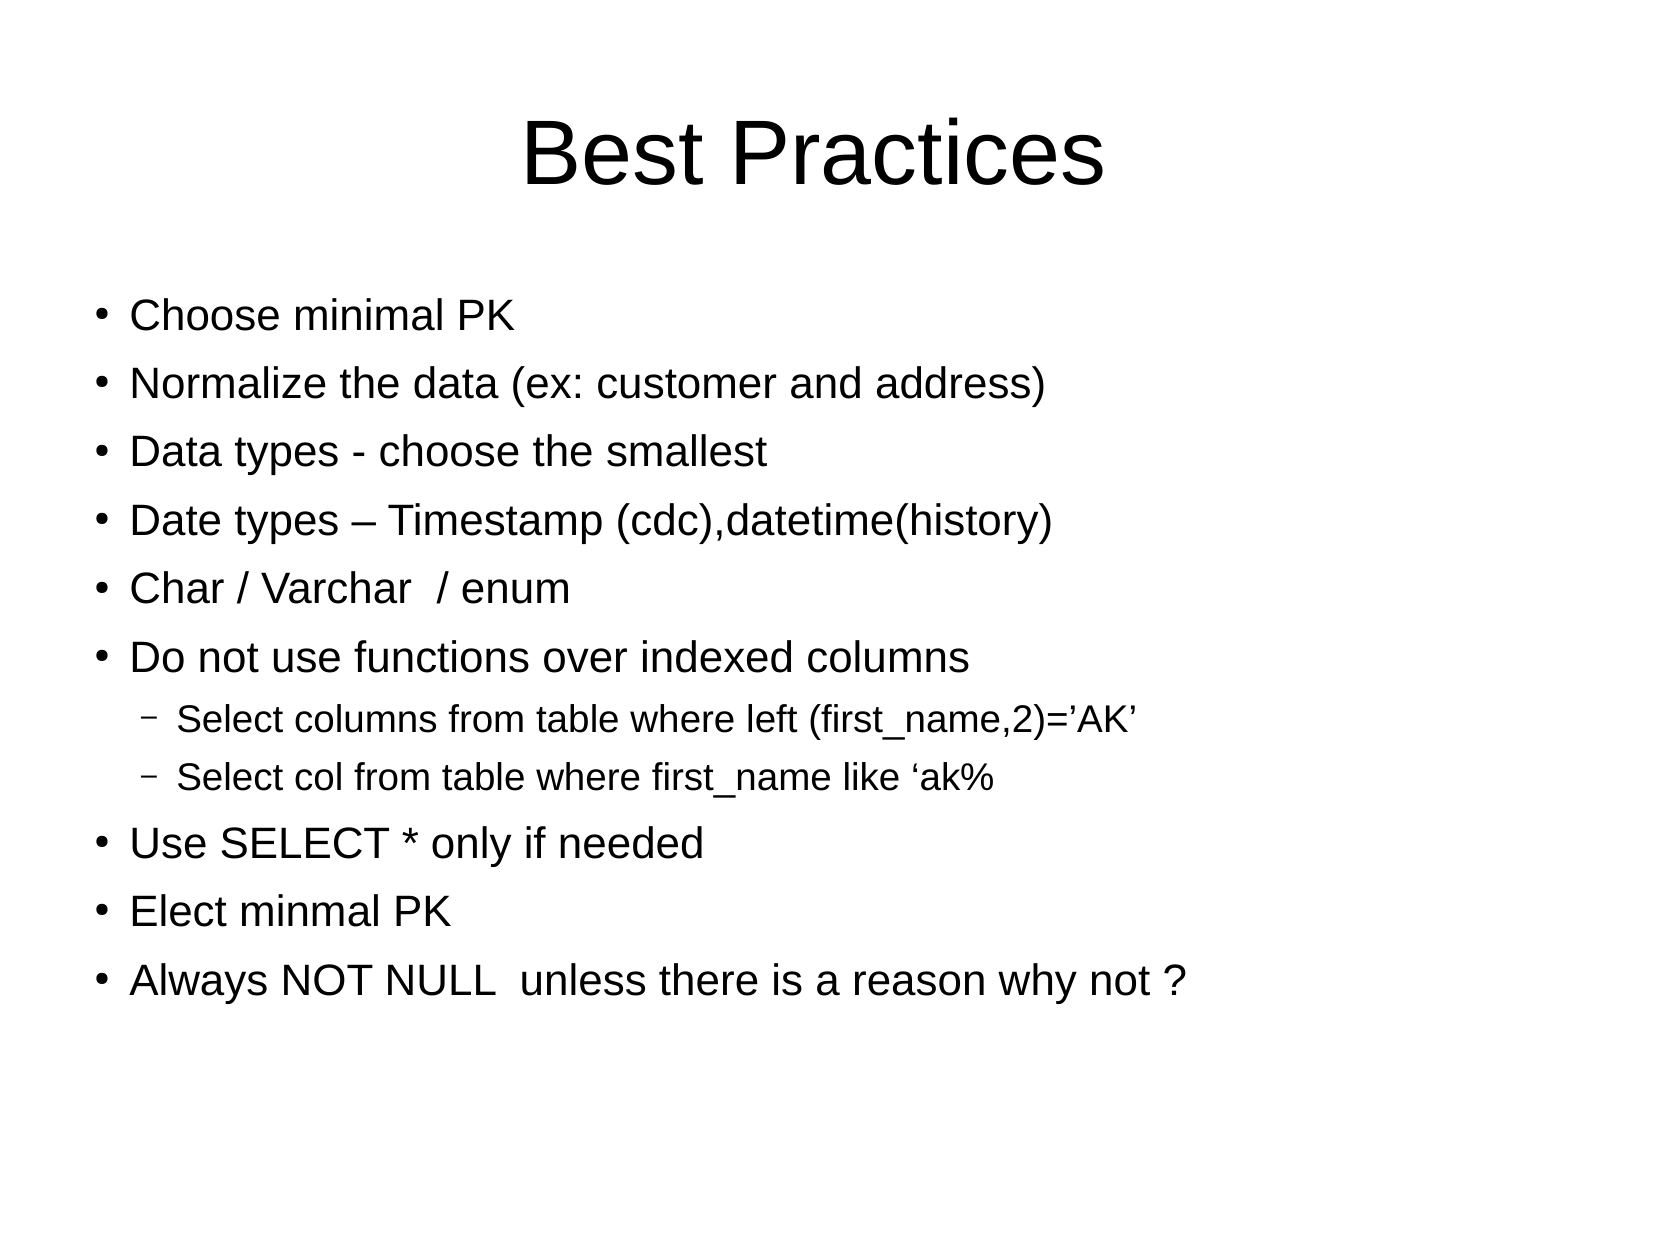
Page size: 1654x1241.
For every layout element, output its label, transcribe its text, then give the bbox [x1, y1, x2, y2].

title Best Practices [82, 49, 1571, 257]
list Choose minimal PK Normalize the data (ex: customer and address) Data types - choose the smallest Date types – Timestamp (cdc),datetime(history) Char / Varchar / enum Do not use functions over indexed columns Select columns from table where left (first_name,2)=’AK’ Select col from table where first_name like ‘ak% Use SELECT * only if needed Elect minmal PK Always NOT NULL unless there is a reason why not ? [82, 290, 1571, 1010]
